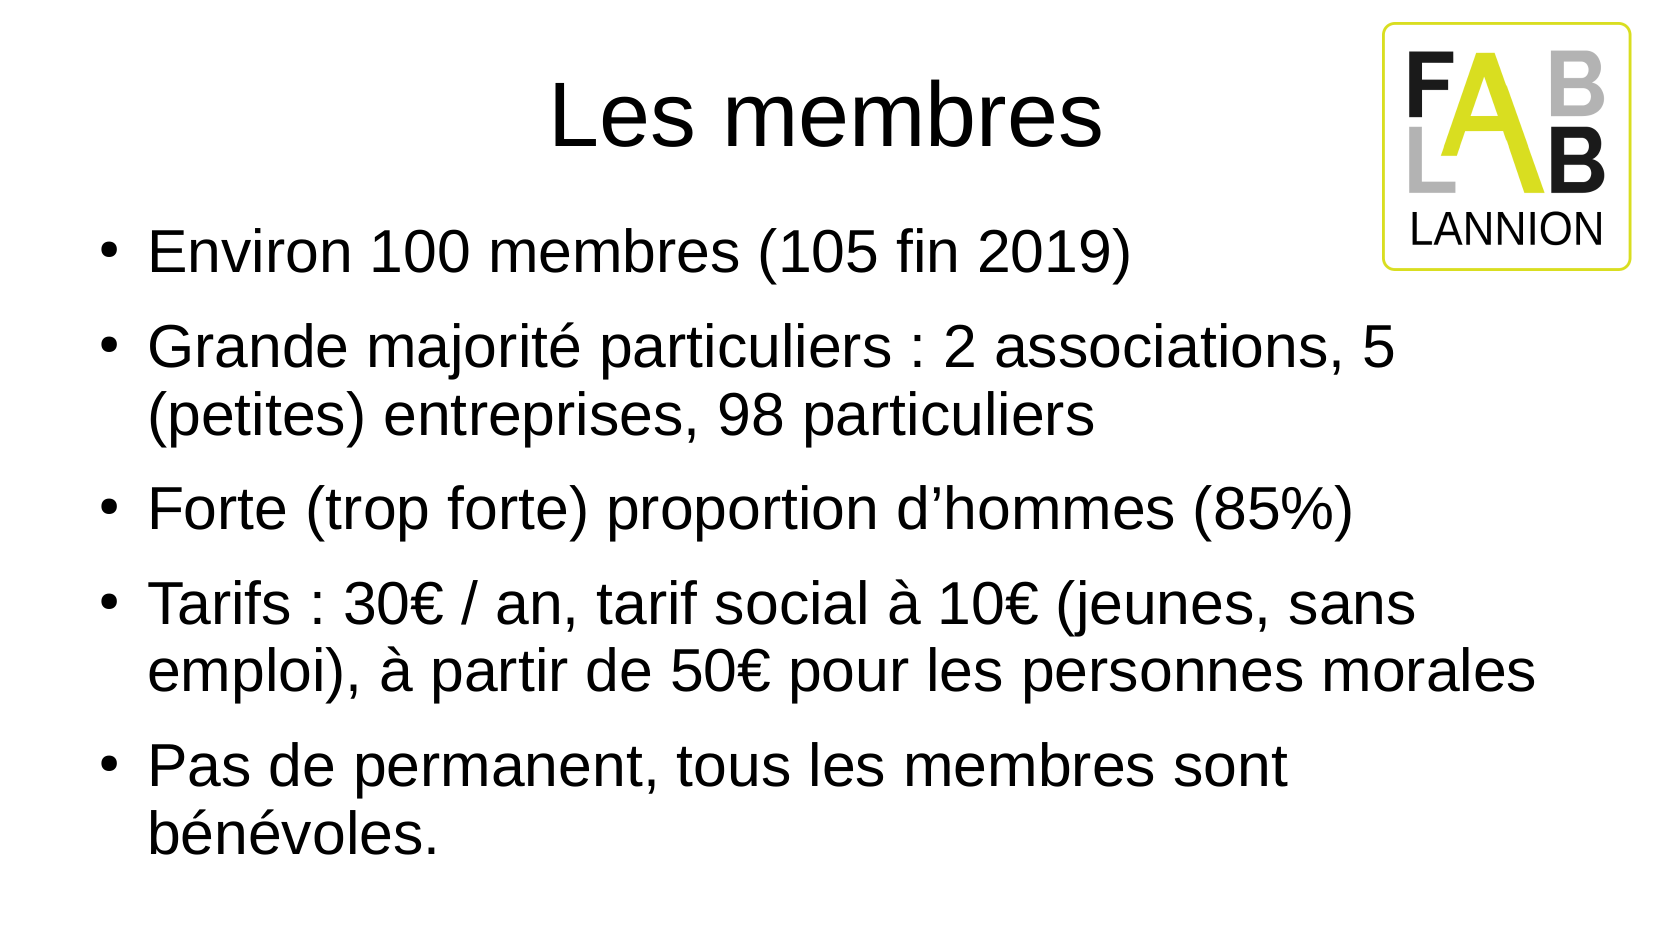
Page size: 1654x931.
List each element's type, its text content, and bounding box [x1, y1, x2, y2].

title Les membres [82, 37, 1381, 193]
picture [1381, 21, 1632, 272]
list Environ 100 membres (105 fin 2019) Grande majorité particuliers : 2 associations, 5 (petites) entreprises, 98 particuliers Forte (trop forte) proportion d’hommes (85%) Tarifs : 30€ / an, tarif social à 10€ (jeunes, sans emploi), à partir de 50€ pour les personnes morales Pas de permanent, tous les membres sont bénévoles. [82, 217, 1571, 875]
